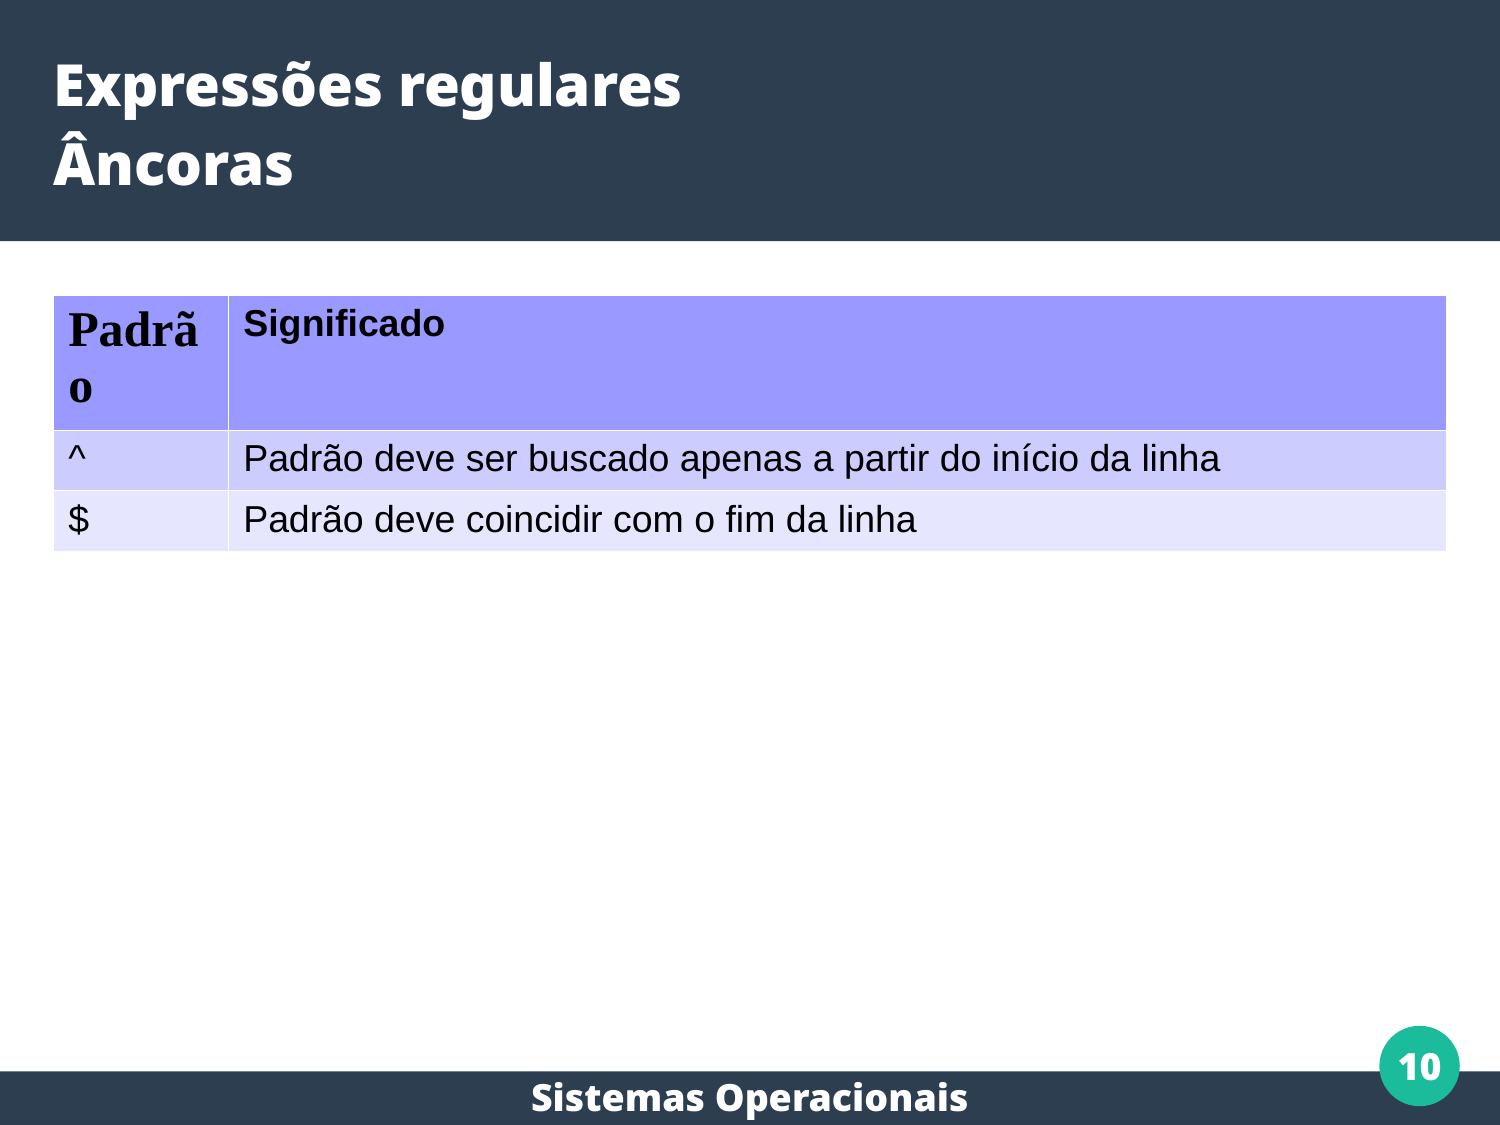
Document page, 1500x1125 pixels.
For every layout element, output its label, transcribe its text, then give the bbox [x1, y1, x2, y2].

table_cell $ [54, 491, 228, 551]
table_header Padrão [54, 296, 228, 430]
table_cell Padrão deve coincidir com o fim da linha [229, 491, 1446, 551]
table_header Significado [229, 296, 1446, 430]
table_cell Padrão deve ser buscado apenas a partir do início da linha [229, 431, 1446, 490]
title Expressões regulares Âncoras [53, 44, 1447, 188]
table_cell ^ [54, 431, 228, 490]
